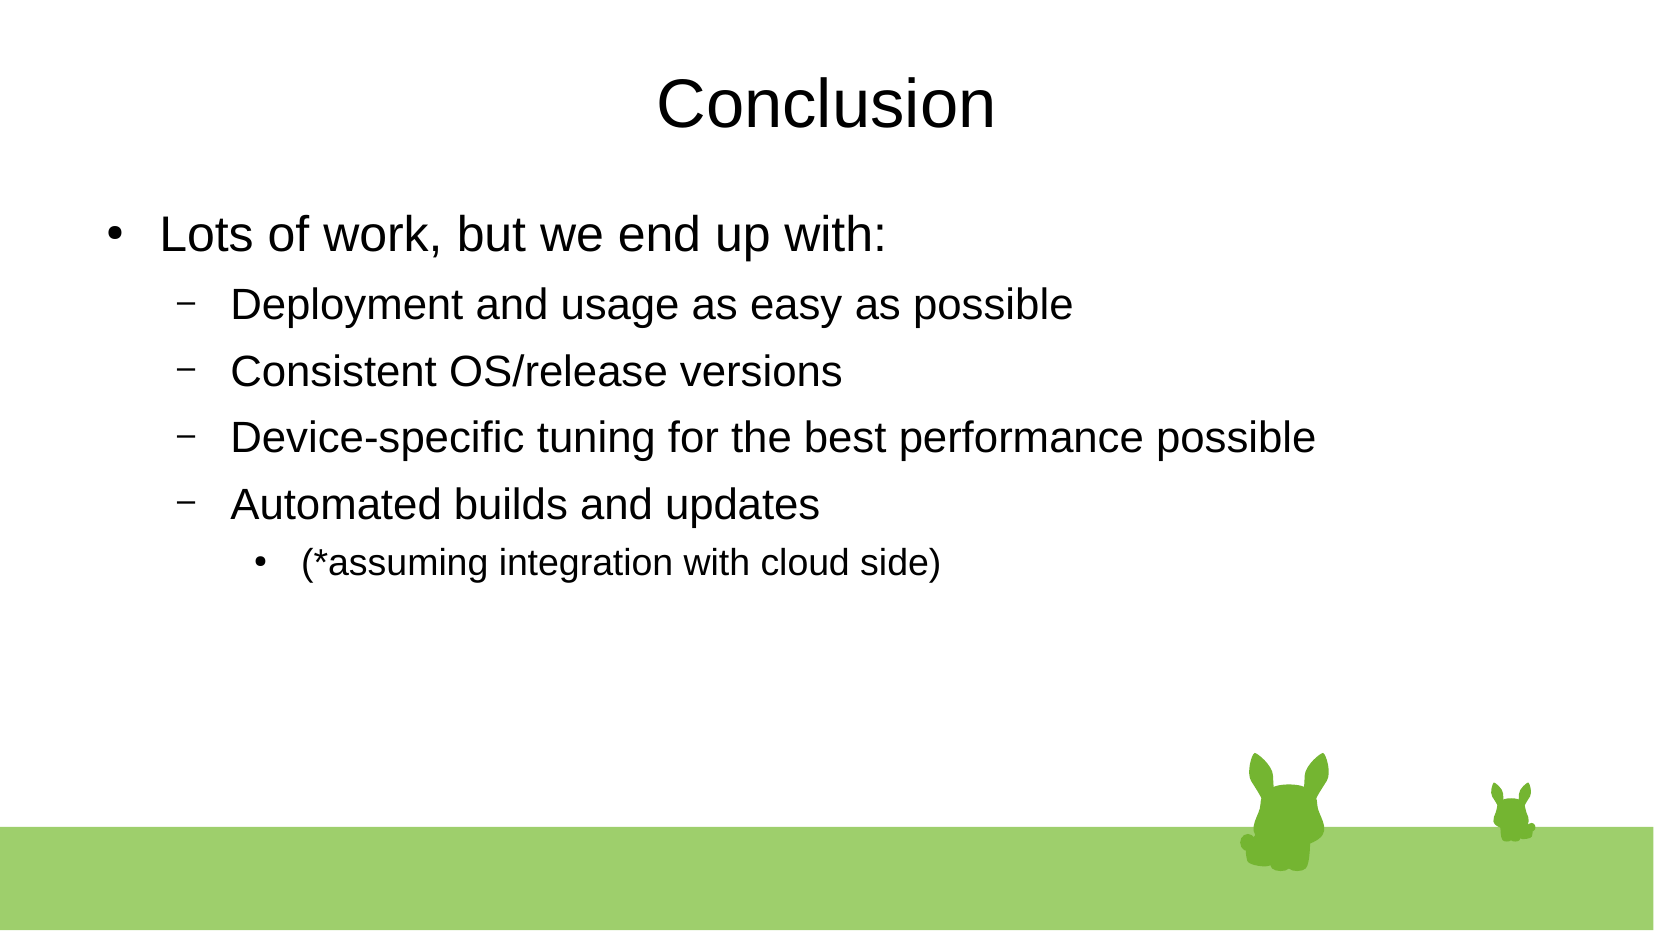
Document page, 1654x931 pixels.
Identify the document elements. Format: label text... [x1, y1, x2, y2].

list Lots of work, but we end up with: Deployment and usage as easy as possible Consistent OS/release versions Device-specific tuning for the best performance possible Automated builds and updates (*assuming integration with cloud side) [88, 206, 1565, 739]
title Conclusion [88, 29, 1565, 178]
